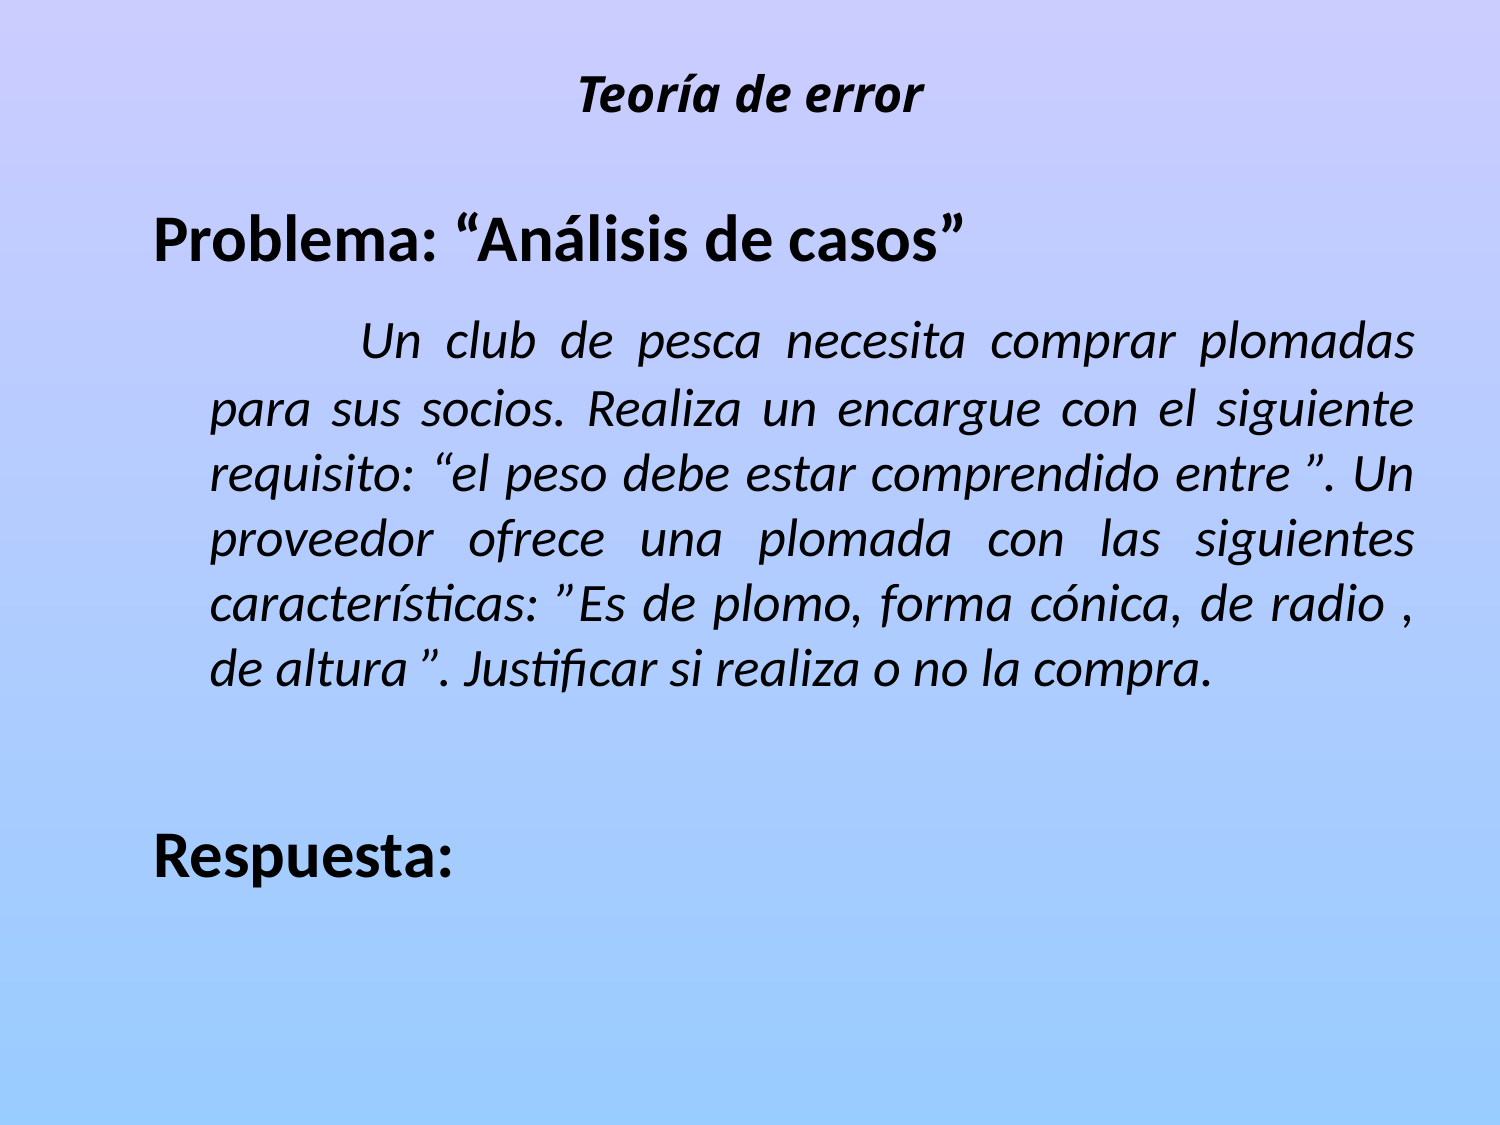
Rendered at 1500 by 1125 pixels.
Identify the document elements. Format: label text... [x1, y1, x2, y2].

list Problema: “Análisis de casos” Un club de pesca necesita comprar plomadas para sus socios. Realiza un encargue con el siguiente requisito: “el peso debe estar comprendido entre ”. Un proveedor ofrece una plomada con las siguientes características: ”Es de plomo, forma cónica, de radio , de altura ”. Justificar si realiza o no la compra. Respuesta: [82, 187, 1433, 1036]
title Teoría de error [75, 45, 1426, 141]
